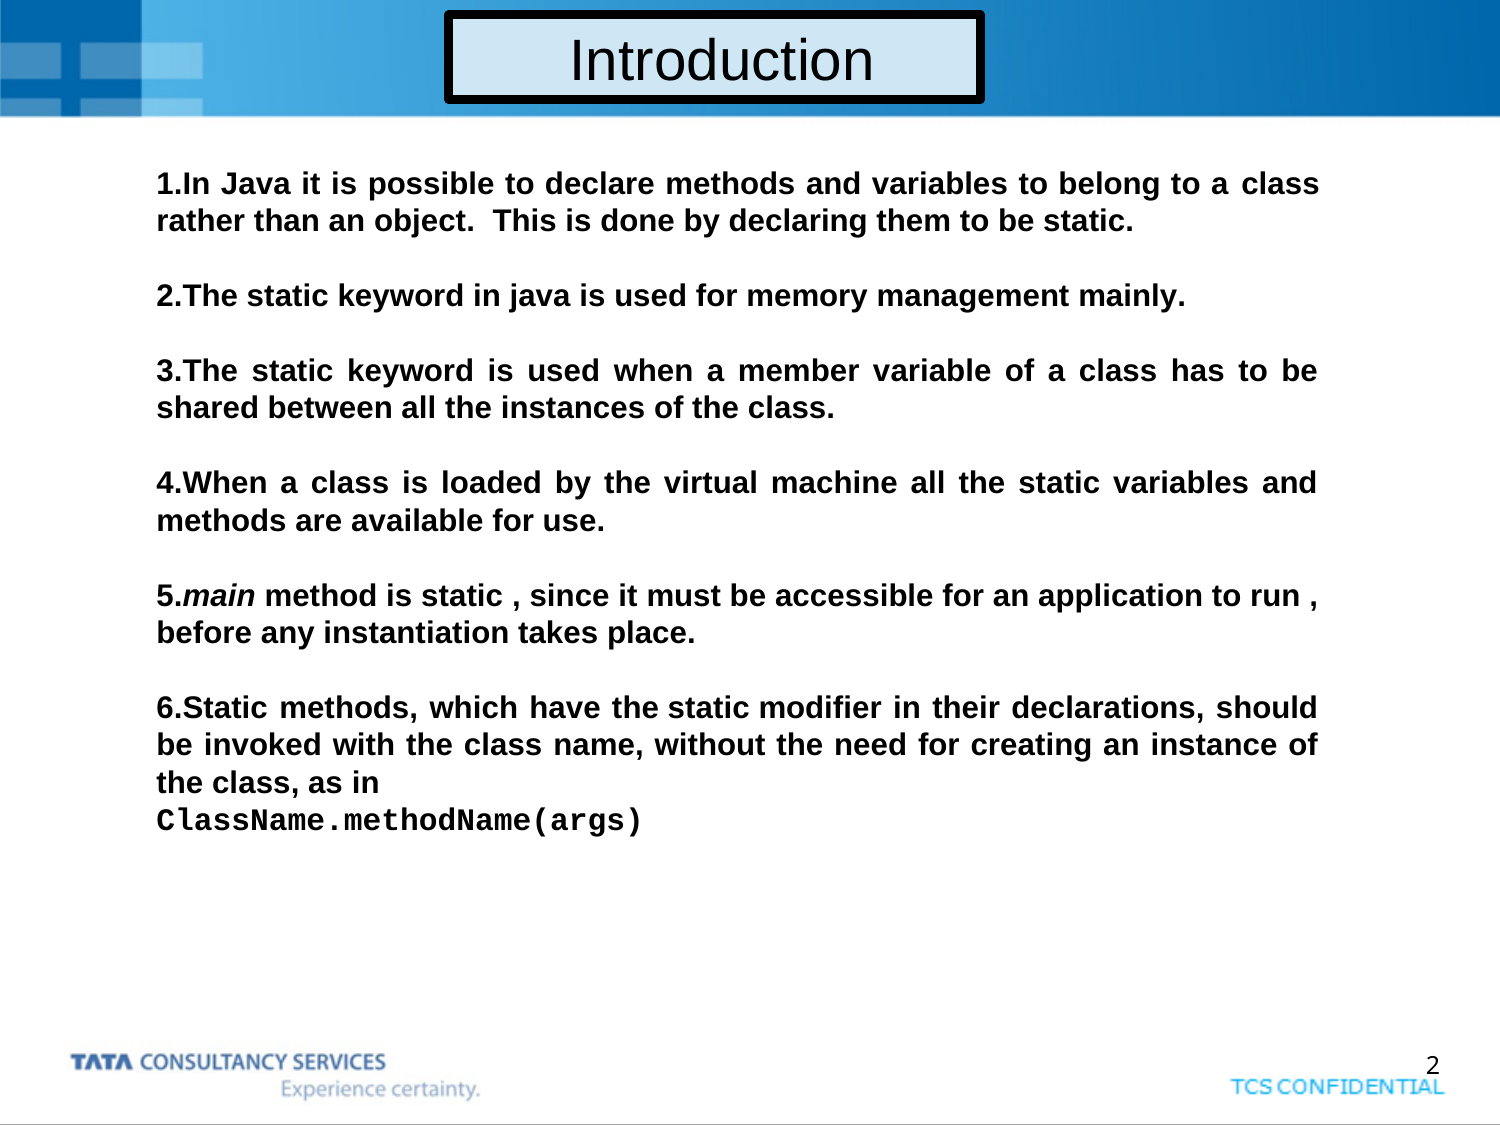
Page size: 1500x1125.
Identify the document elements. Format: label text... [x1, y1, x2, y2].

picture [0, 0, 1500, 1124]
text_box 1.In Java it is possible to declare methods and variables to belong to a class rather than an object. This is done by declaring them to be static. 2.The static keyword in java is used for memory management mainly. 3.The static keyword is used when a member variable of a class has to be shared between all the instances of the class. 4.When a class is loaded by the virtual machine all the static variables and methods are available for use. 5.main method is static , since it must be accessible for an application to run , before any instantiation takes place. 6.Static methods, which have the static modifier in their declarations, should be invoked with the class name, without the need for creating an instance of the class, as in ClassName.methodName(args) [141, 118, 1335, 1016]
text_box Introduction [448, 14, 981, 100]
